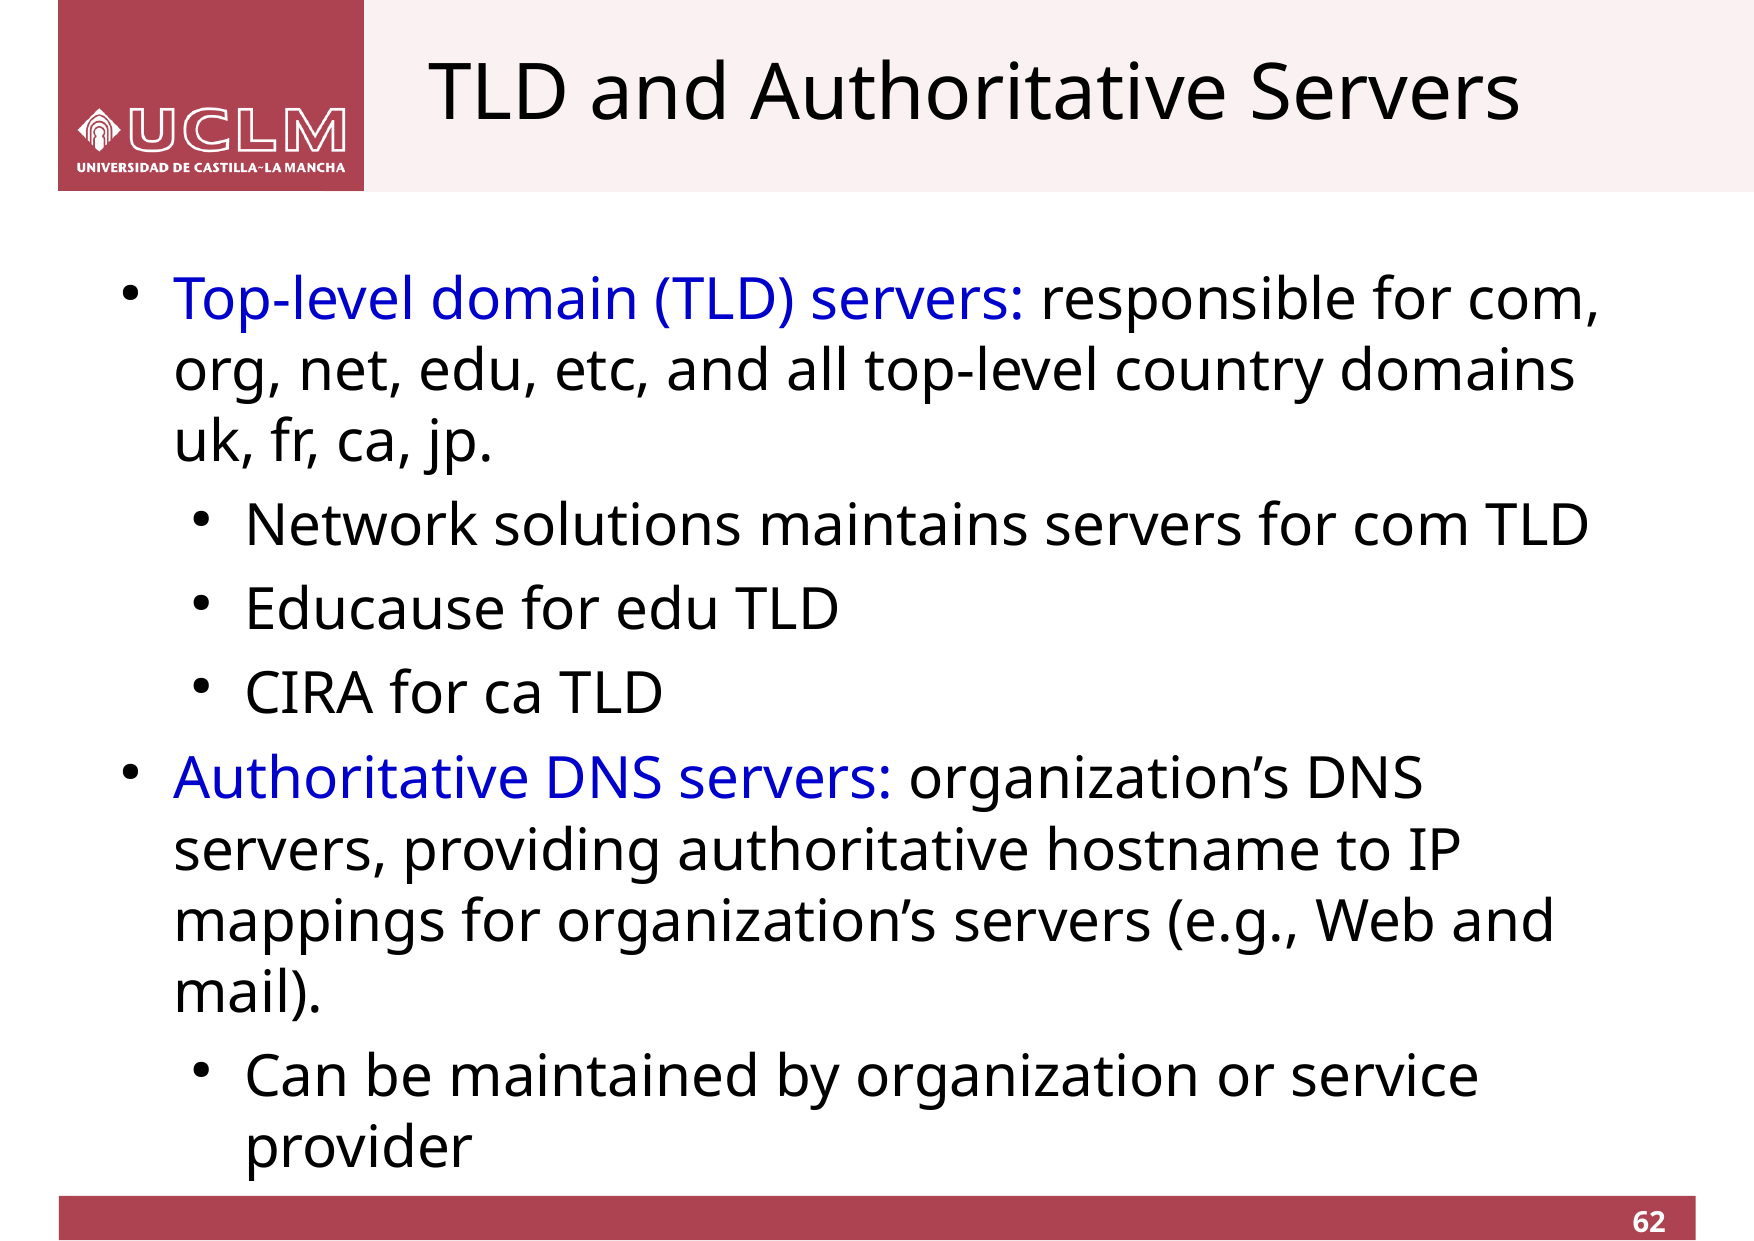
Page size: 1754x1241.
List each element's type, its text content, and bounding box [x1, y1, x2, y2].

title TLD and Authoritative Servers [413, 0, 1667, 198]
list Top-level domain (TLD) servers: responsible for com, org, net, edu, etc, and all top-level country domains uk, fr, ca, jp. Network solutions maintains servers for com TLD Educause for edu TLD CIRA for ca TLD Authoritative DNS servers: organization’s DNS servers, providing authoritative hostname to IP mappings for organization’s servers (e.g., Web and mail). Can be maintained by organization or service provider [87, 254, 1667, 1095]
picture [58, 0, 364, 191]
